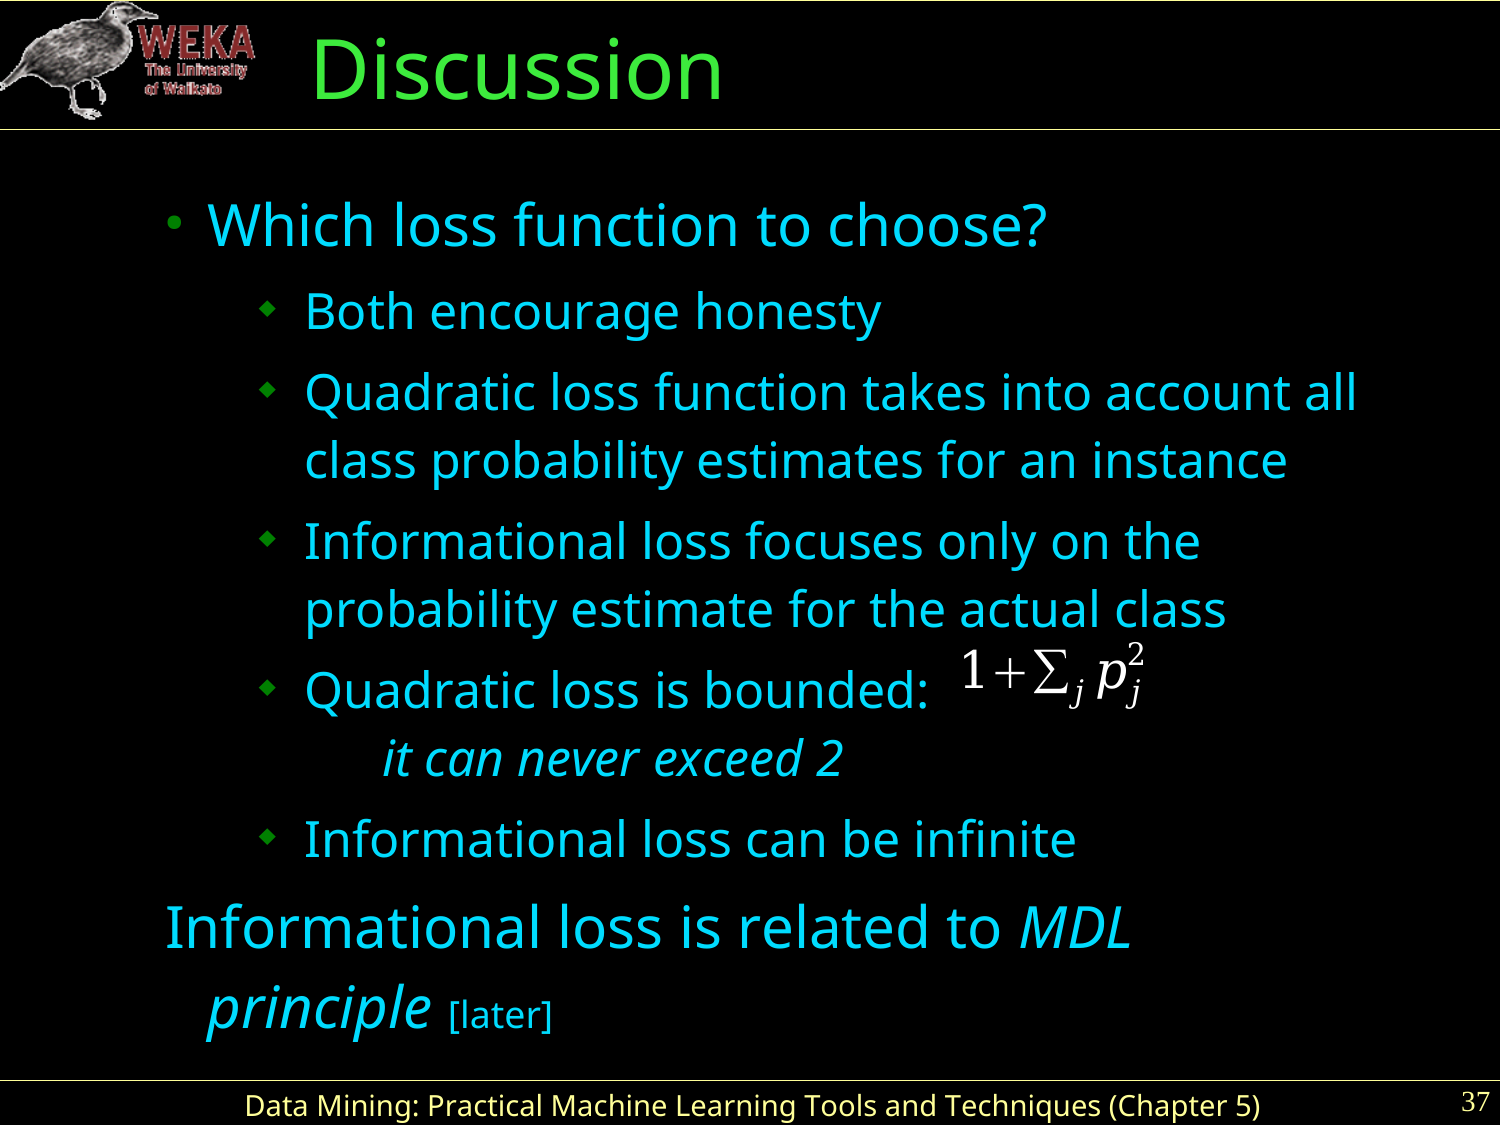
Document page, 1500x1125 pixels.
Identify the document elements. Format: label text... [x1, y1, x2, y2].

picture [0, 1, 266, 129]
chart [952, 636, 1152, 709]
text_box Which loss function to choose? Both encourage honesty Quadratic loss function takes into account all class probability estimates for an instance Informational loss focuses only on the probability estimate for the actual class Quadratic loss is bounded: it can never exceed 2 Informational loss can be infinite Informational loss is related to MDL principle [later] [150, 177, 1388, 853]
title Discussion [295, 0, 1500, 148]
